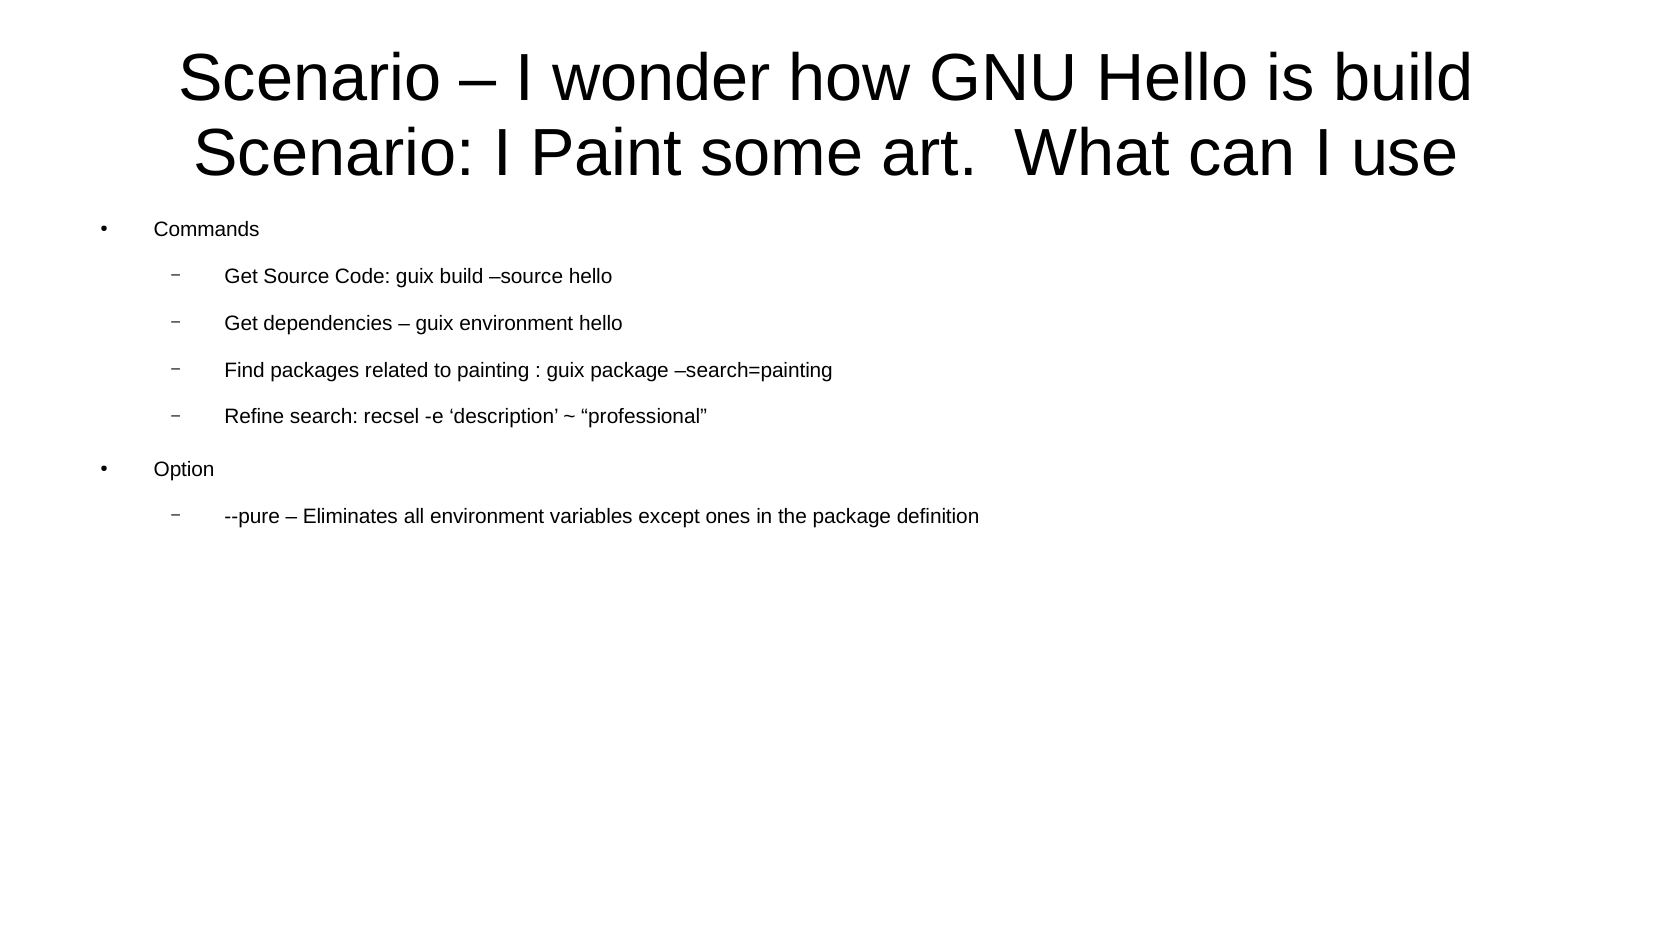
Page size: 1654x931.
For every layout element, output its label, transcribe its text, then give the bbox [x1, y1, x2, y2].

title Scenario – I wonder how GNU Hello is build Scenario: I Paint some art. What can I use [82, 37, 1571, 193]
list Commands Get Source Code: guix build –source hello Get dependencies – guix environment hello Find packages related to painting : guix package –search=painting Refine search: recsel -e ‘description’ ~ “professional” Option --pure – Eliminates all environment variables except ones in the package definition [82, 217, 1613, 901]
